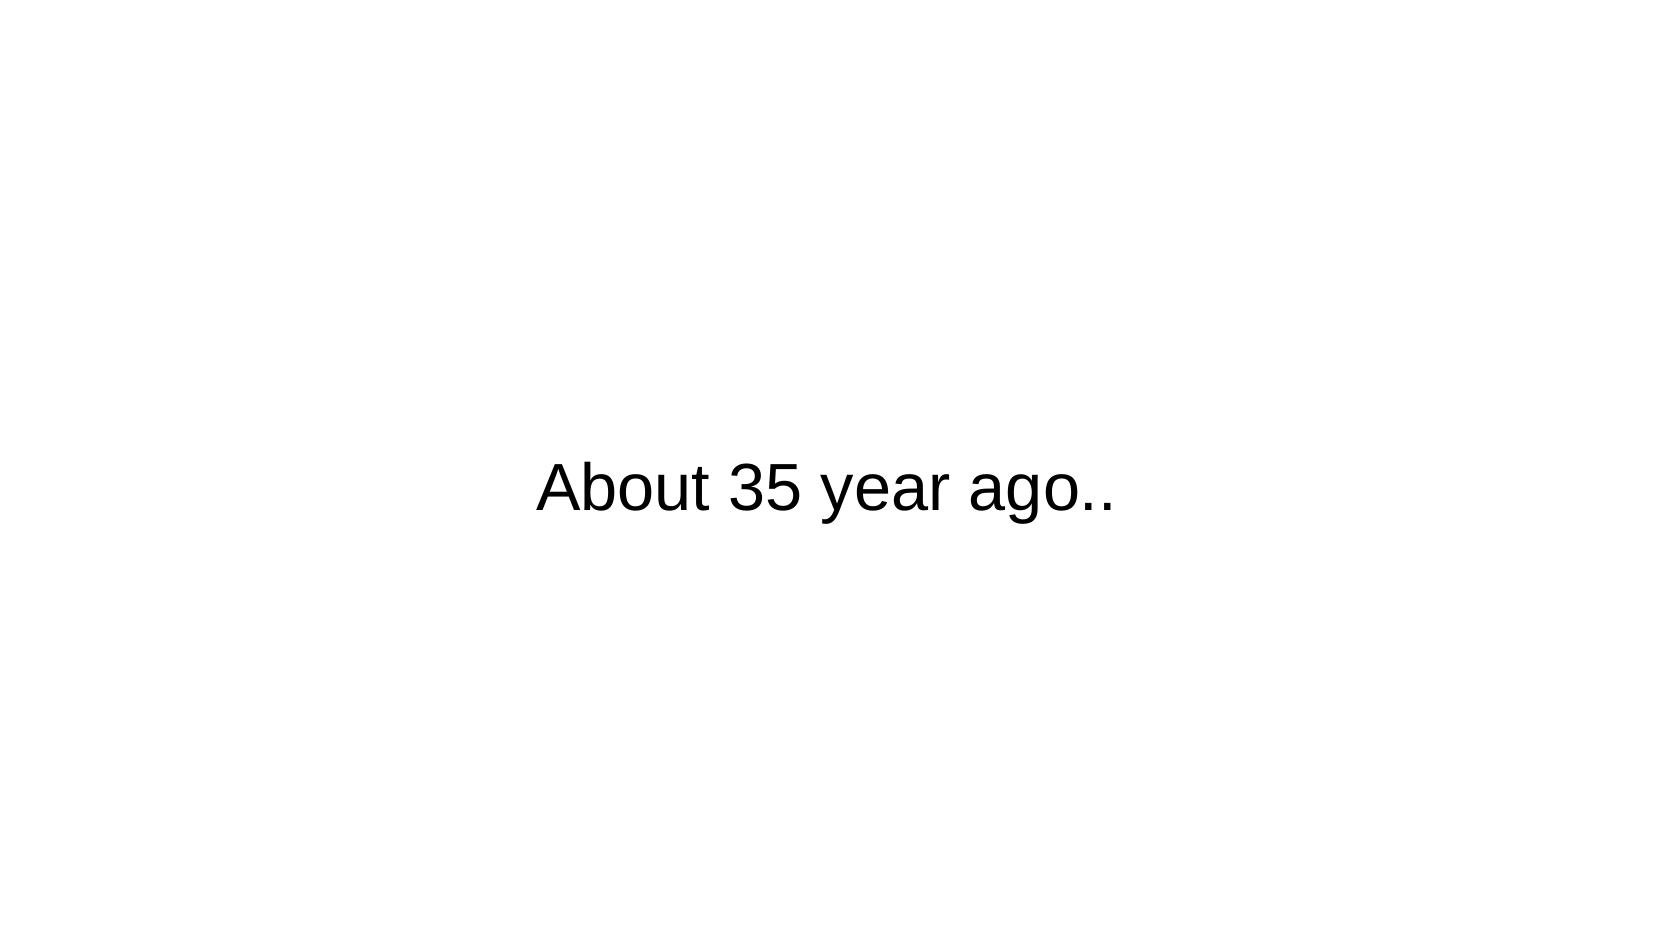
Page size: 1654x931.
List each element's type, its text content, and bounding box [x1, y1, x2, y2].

text_box About 35 year ago.. [82, 217, 1571, 758]
